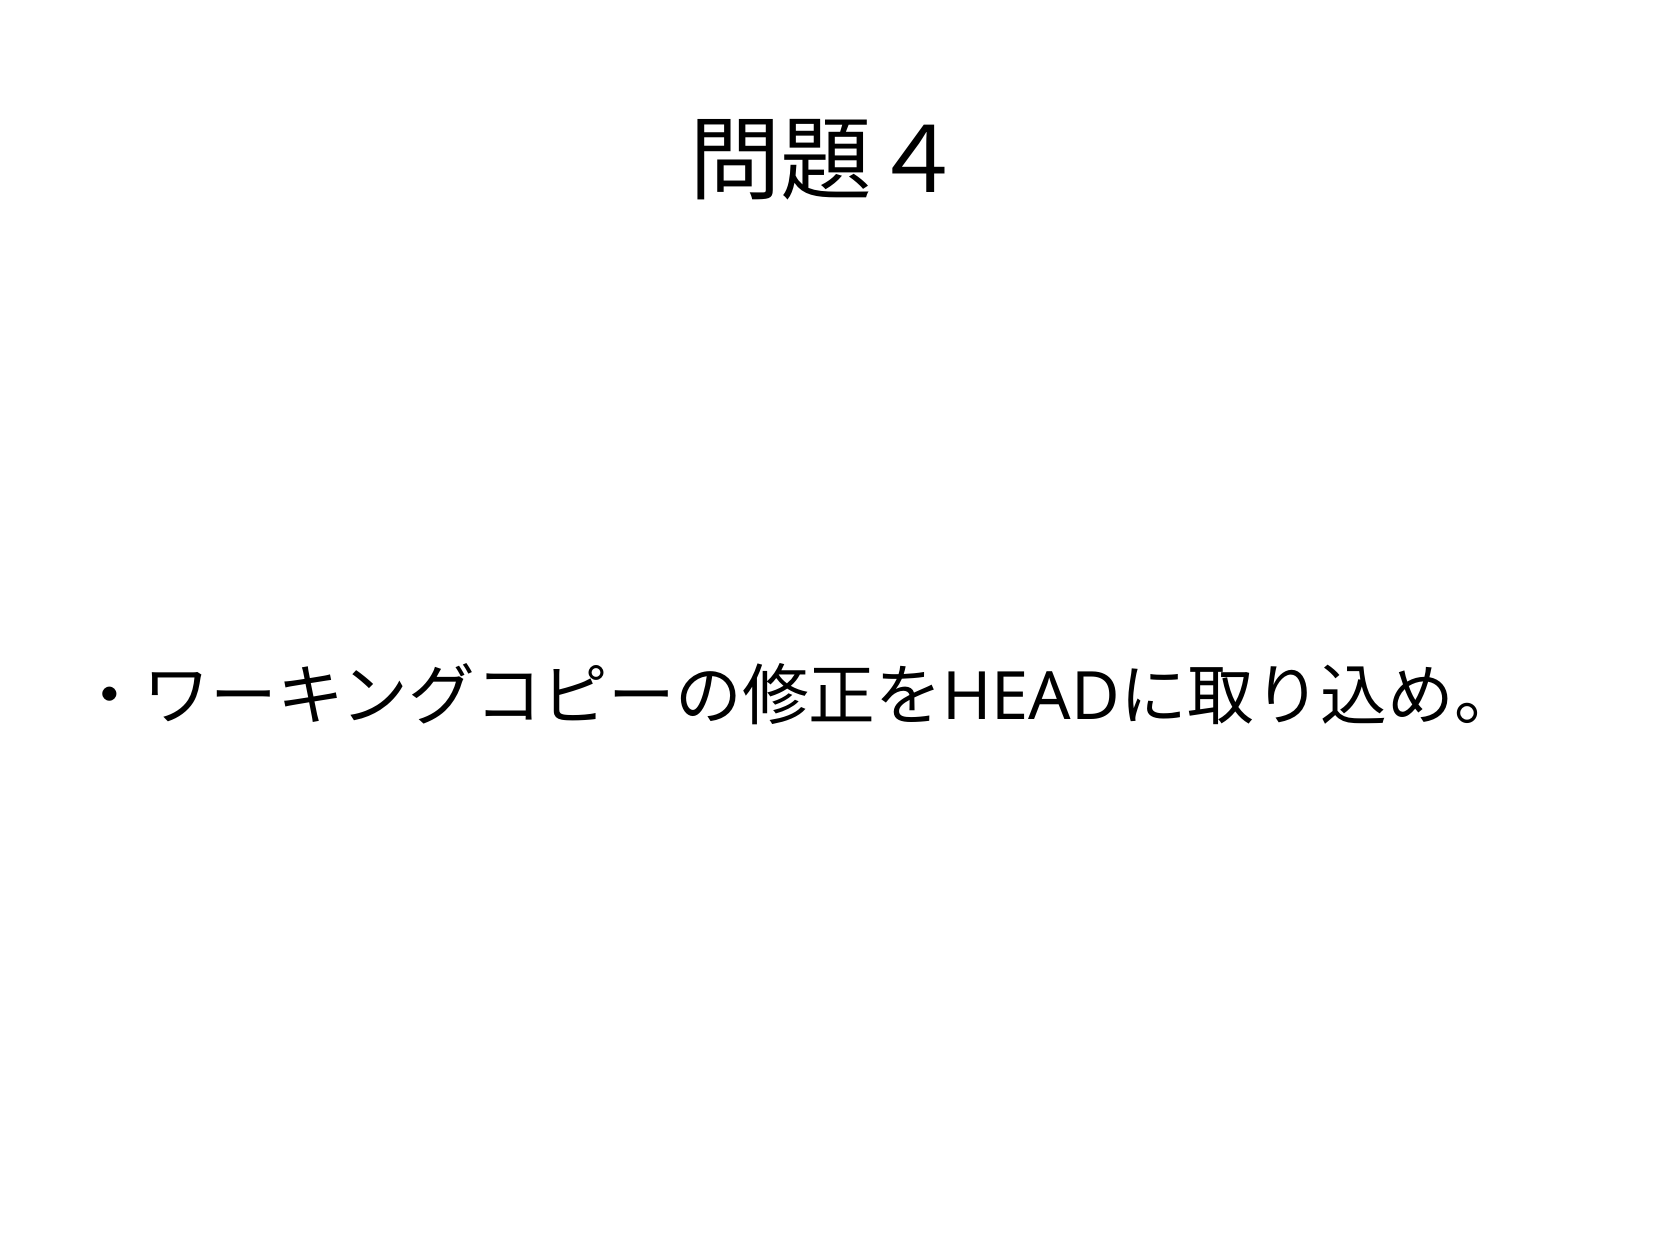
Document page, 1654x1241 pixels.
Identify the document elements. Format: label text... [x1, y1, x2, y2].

title 問題４ [82, 56, 1571, 250]
subtitle ・ワーキングコピーの修正をHEADに取り込め。 [76, 288, 1565, 1093]
